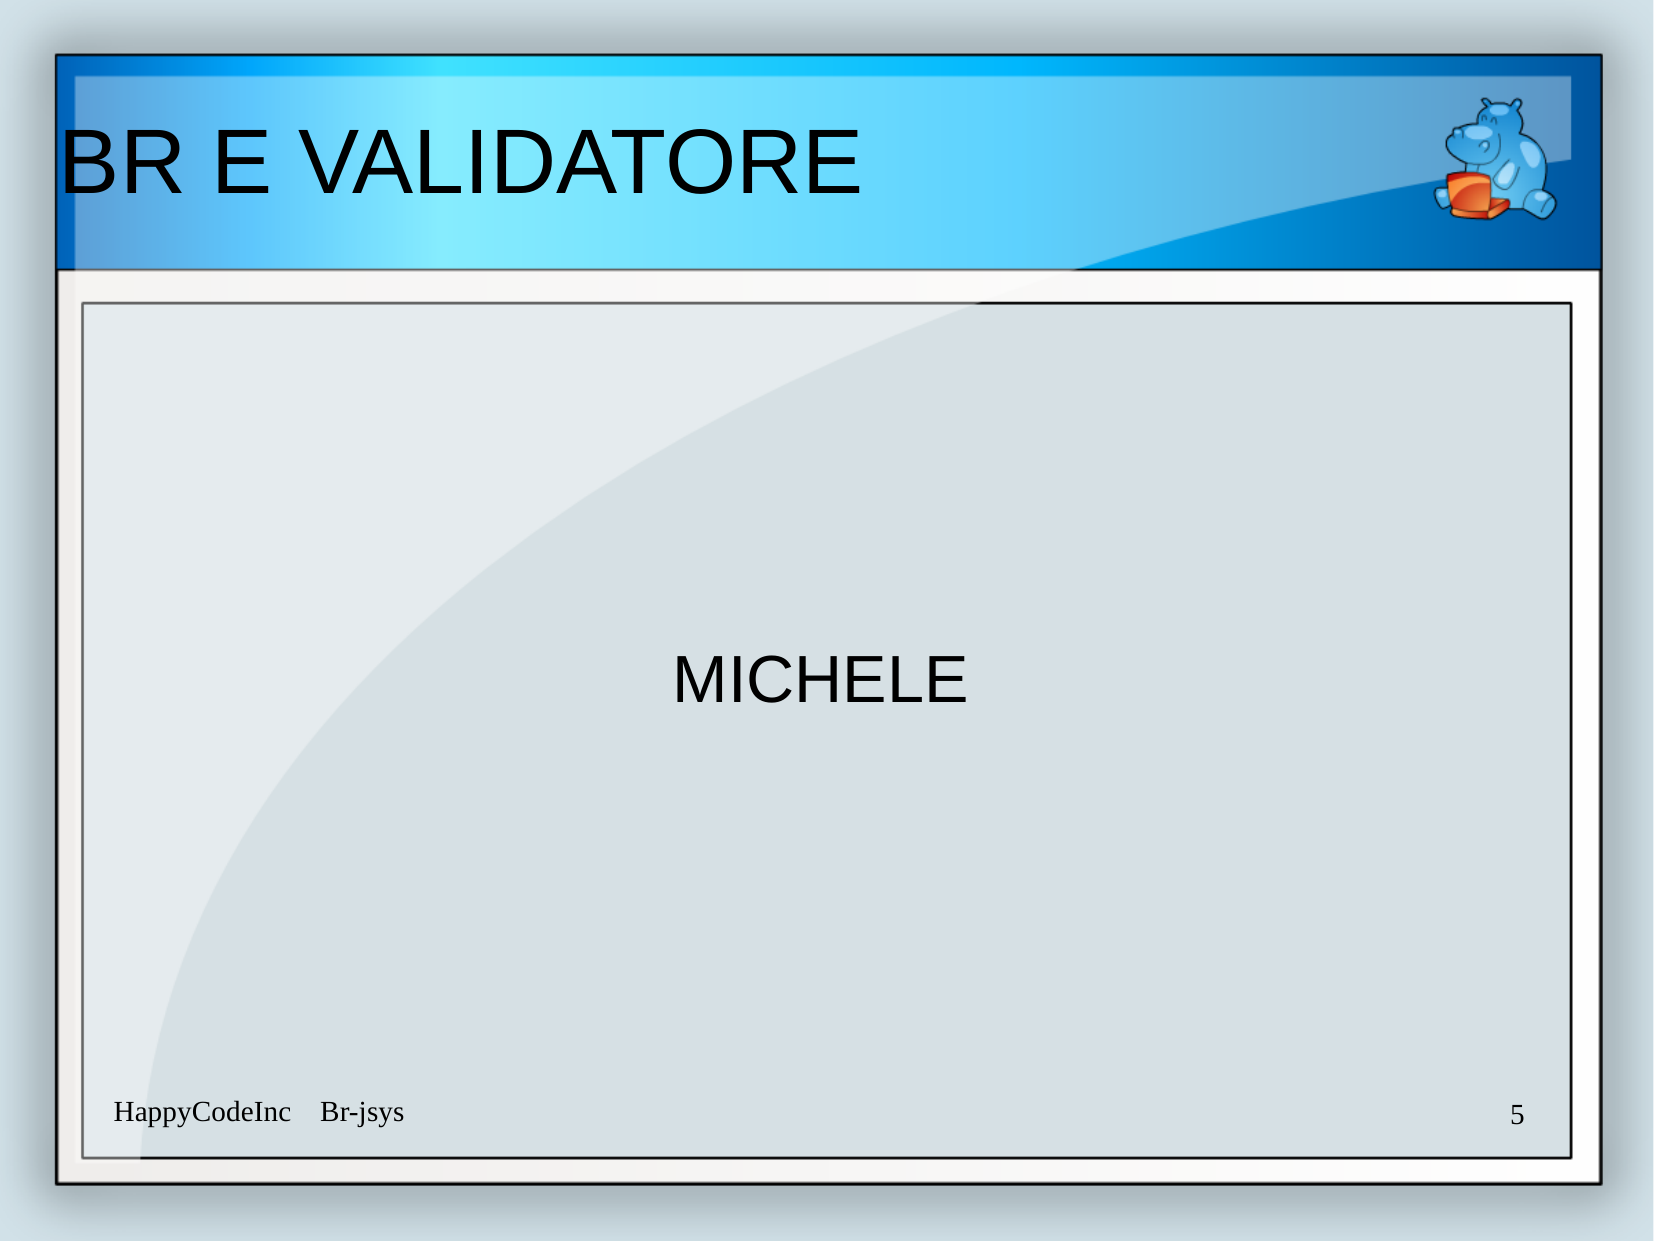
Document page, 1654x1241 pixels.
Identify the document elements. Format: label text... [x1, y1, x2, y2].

title BR E VALIDATORE [59, 66, 1388, 259]
picture [0, 0, 1654, 1241]
subtitle MICHELE [76, 302, 1565, 1056]
